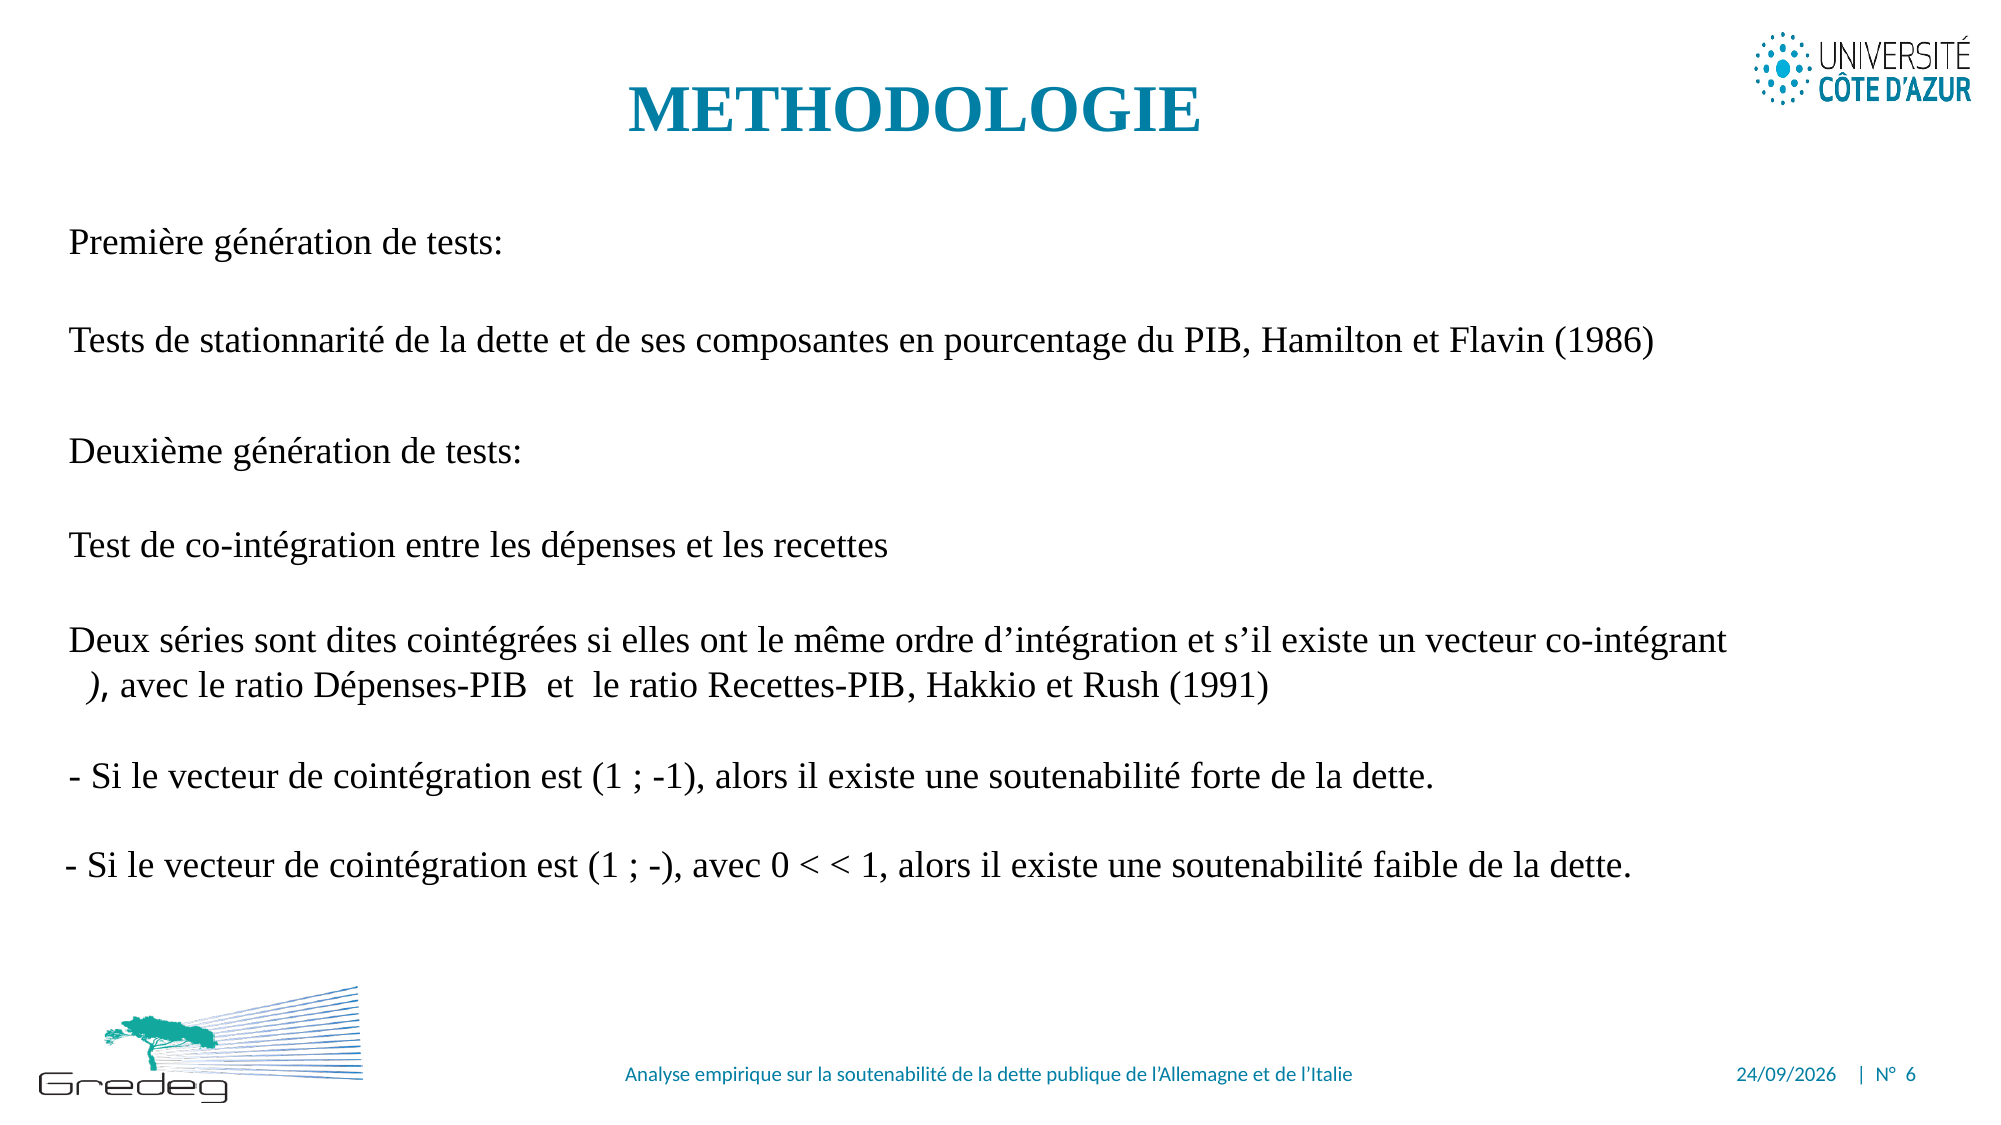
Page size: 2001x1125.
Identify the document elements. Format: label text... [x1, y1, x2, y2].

title METHODOLOGIE [53, 26, 1779, 194]
text_box Tests de stationnarité de la dette et de ses composantes en pourcentage du PIB, Hamilton et Flavin (1986) [53, 307, 1699, 368]
text_box | N° 6 [1841, 1043, 1947, 1103]
text_box - Si le vecteur de cointégration est (1 ; -1), alors il existe une soutenabilité forte de la dette. [53, 743, 1497, 805]
text_box Deux séries sont dites cointégrées si elles ont le même ordre d’intégration et s’il existe un vecteur co-intégrant ), avec le ratio Dépenses-PIB et le ratio Recettes-PIB, Hakkio et Rush (1991) [53, 607, 2000, 714]
text_box Analyse empirique sur la soutenabilité de la dette publique de l’Allemagne et de l’Italie [477, 1042, 1502, 1103]
text_box Test de co-intégration entre les dépenses et les recettes [53, 512, 956, 574]
text_box Première génération de tests: [53, 209, 543, 271]
text_box Deuxième génération de tests: [53, 418, 691, 479]
text_box 14/02/2025 [1721, 1042, 1876, 1103]
text_box - Si le vecteur de cointégration est (1 ; -), avec 0 < < 1, alors il existe une soutenabilité faible de la dette. [49, 832, 1779, 893]
